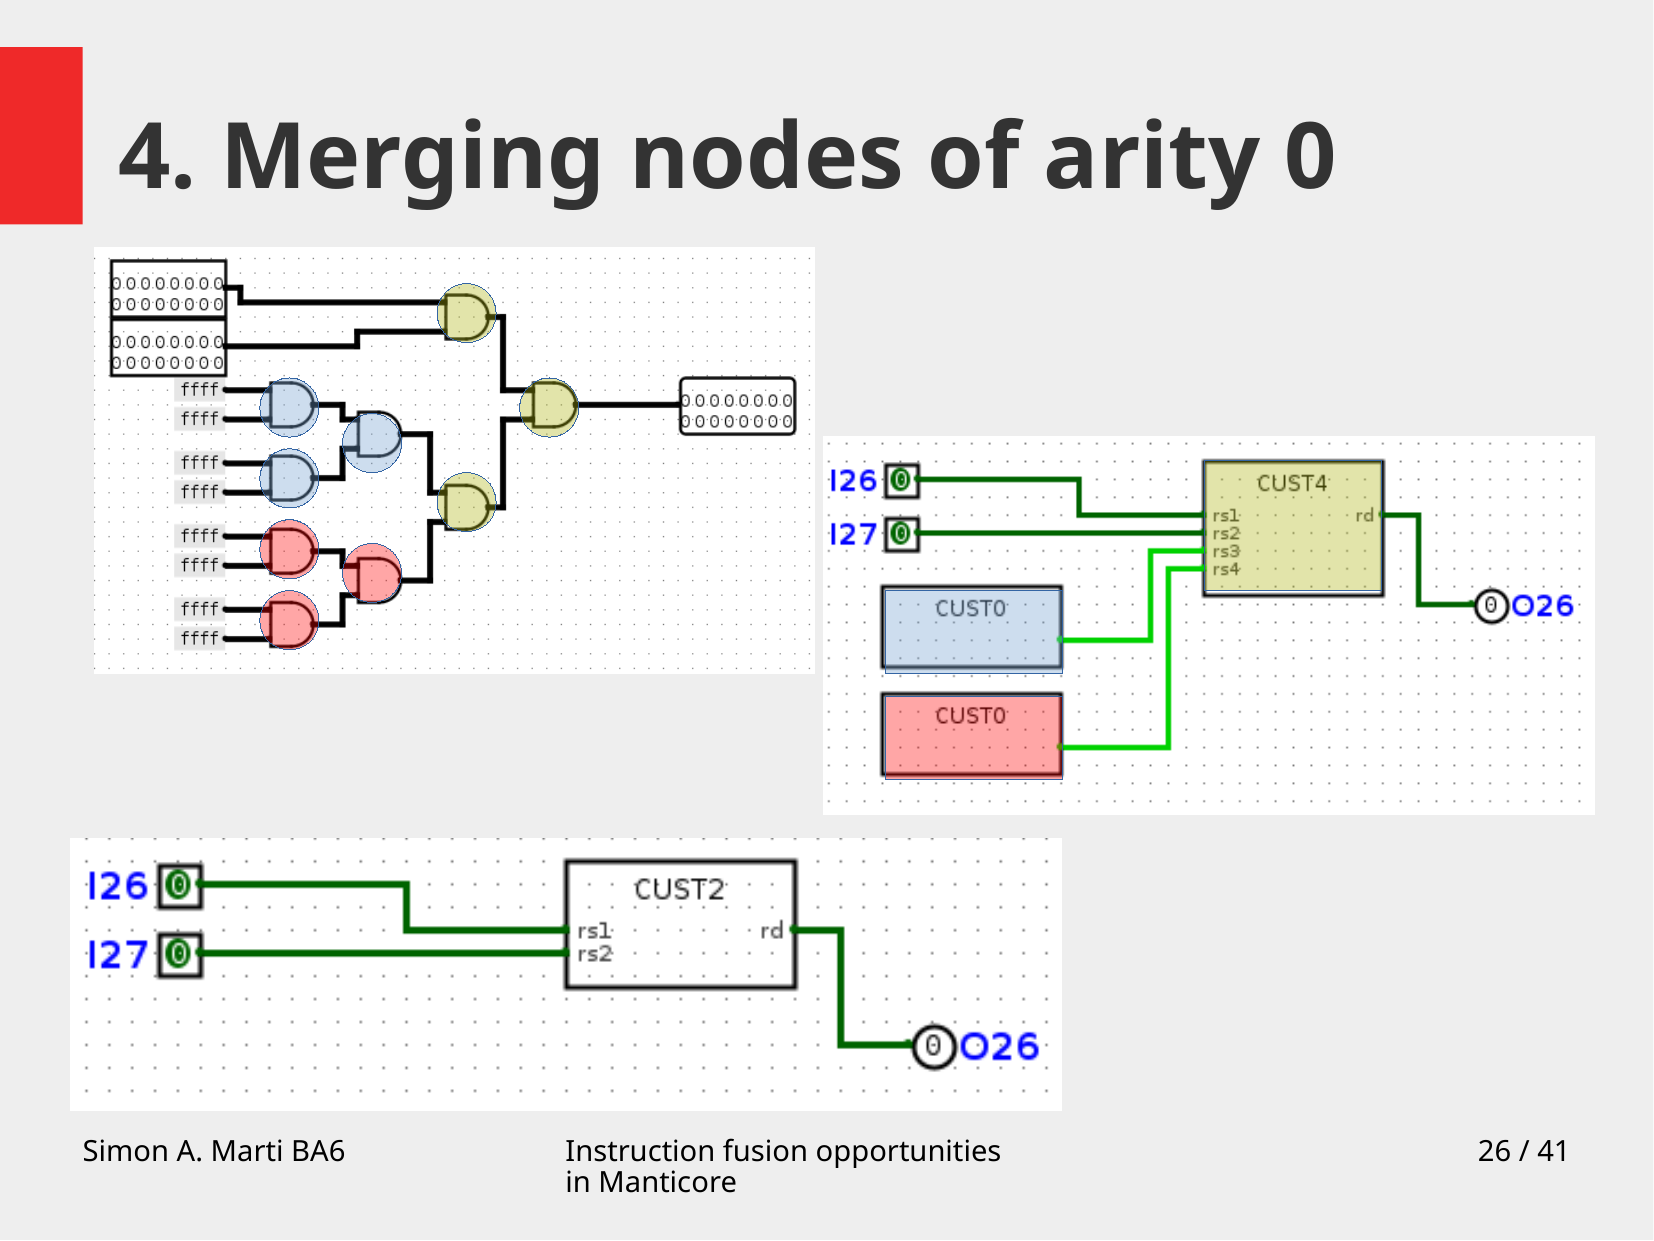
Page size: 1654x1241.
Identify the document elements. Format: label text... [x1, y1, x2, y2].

picture [94, 247, 815, 674]
text_box [519, 377, 579, 438]
text_box [342, 413, 402, 473]
text_box [885, 590, 1063, 674]
text_box [259, 448, 319, 508]
title 4. Merging nodes of arity 0 [118, 49, 1571, 257]
text_box [259, 590, 319, 650]
picture [823, 436, 1595, 815]
text_box [1204, 460, 1382, 591]
text_box [259, 519, 319, 579]
picture [70, 838, 1062, 1111]
text_box [437, 283, 497, 343]
text_box [885, 696, 1063, 780]
text_box [437, 472, 497, 532]
text_box [342, 543, 402, 603]
text_box [259, 377, 319, 438]
